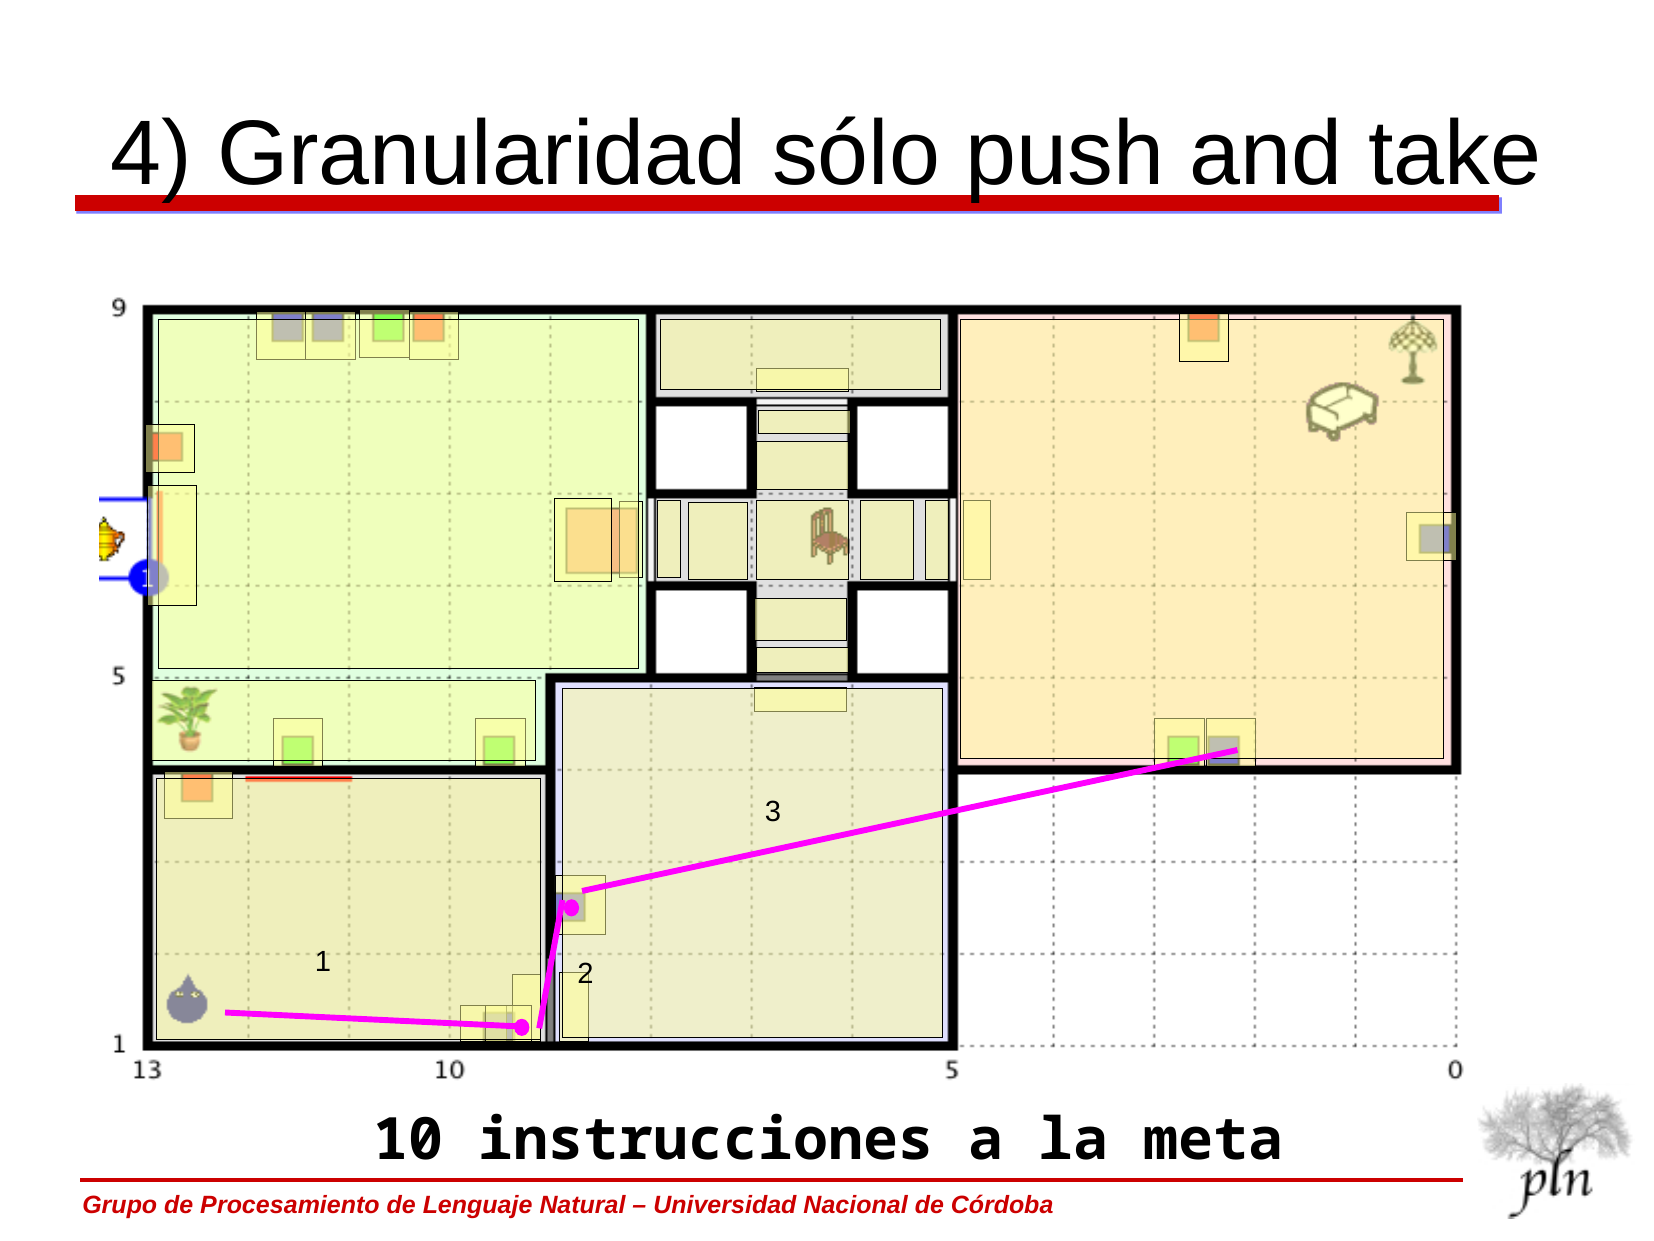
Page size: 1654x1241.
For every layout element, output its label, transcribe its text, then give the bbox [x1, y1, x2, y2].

text_box [156, 771, 541, 1042]
text_box 2 [562, 949, 624, 1013]
text_box [688, 502, 748, 580]
text_box [657, 500, 681, 578]
text_box [151, 680, 536, 767]
text_box 10 instrucciones a la meta [119, 1089, 1538, 1173]
text_box [145, 309, 643, 669]
text_box [754, 598, 847, 641]
text_box [960, 313, 1457, 767]
text_box [756, 647, 849, 673]
text_box [1178, 761, 1205, 767]
text_box [756, 500, 849, 580]
text_box [860, 500, 914, 580]
text_box 1 [300, 937, 362, 986]
text_box [758, 410, 851, 434]
picture [99, 265, 1635, 1219]
text_box [555, 687, 943, 1042]
text_box 3 [750, 787, 812, 836]
title 4) Granularidad sólo push and take [82, 56, 1571, 250]
text_box [756, 441, 849, 490]
text_box [660, 319, 941, 392]
text_box [925, 500, 949, 580]
